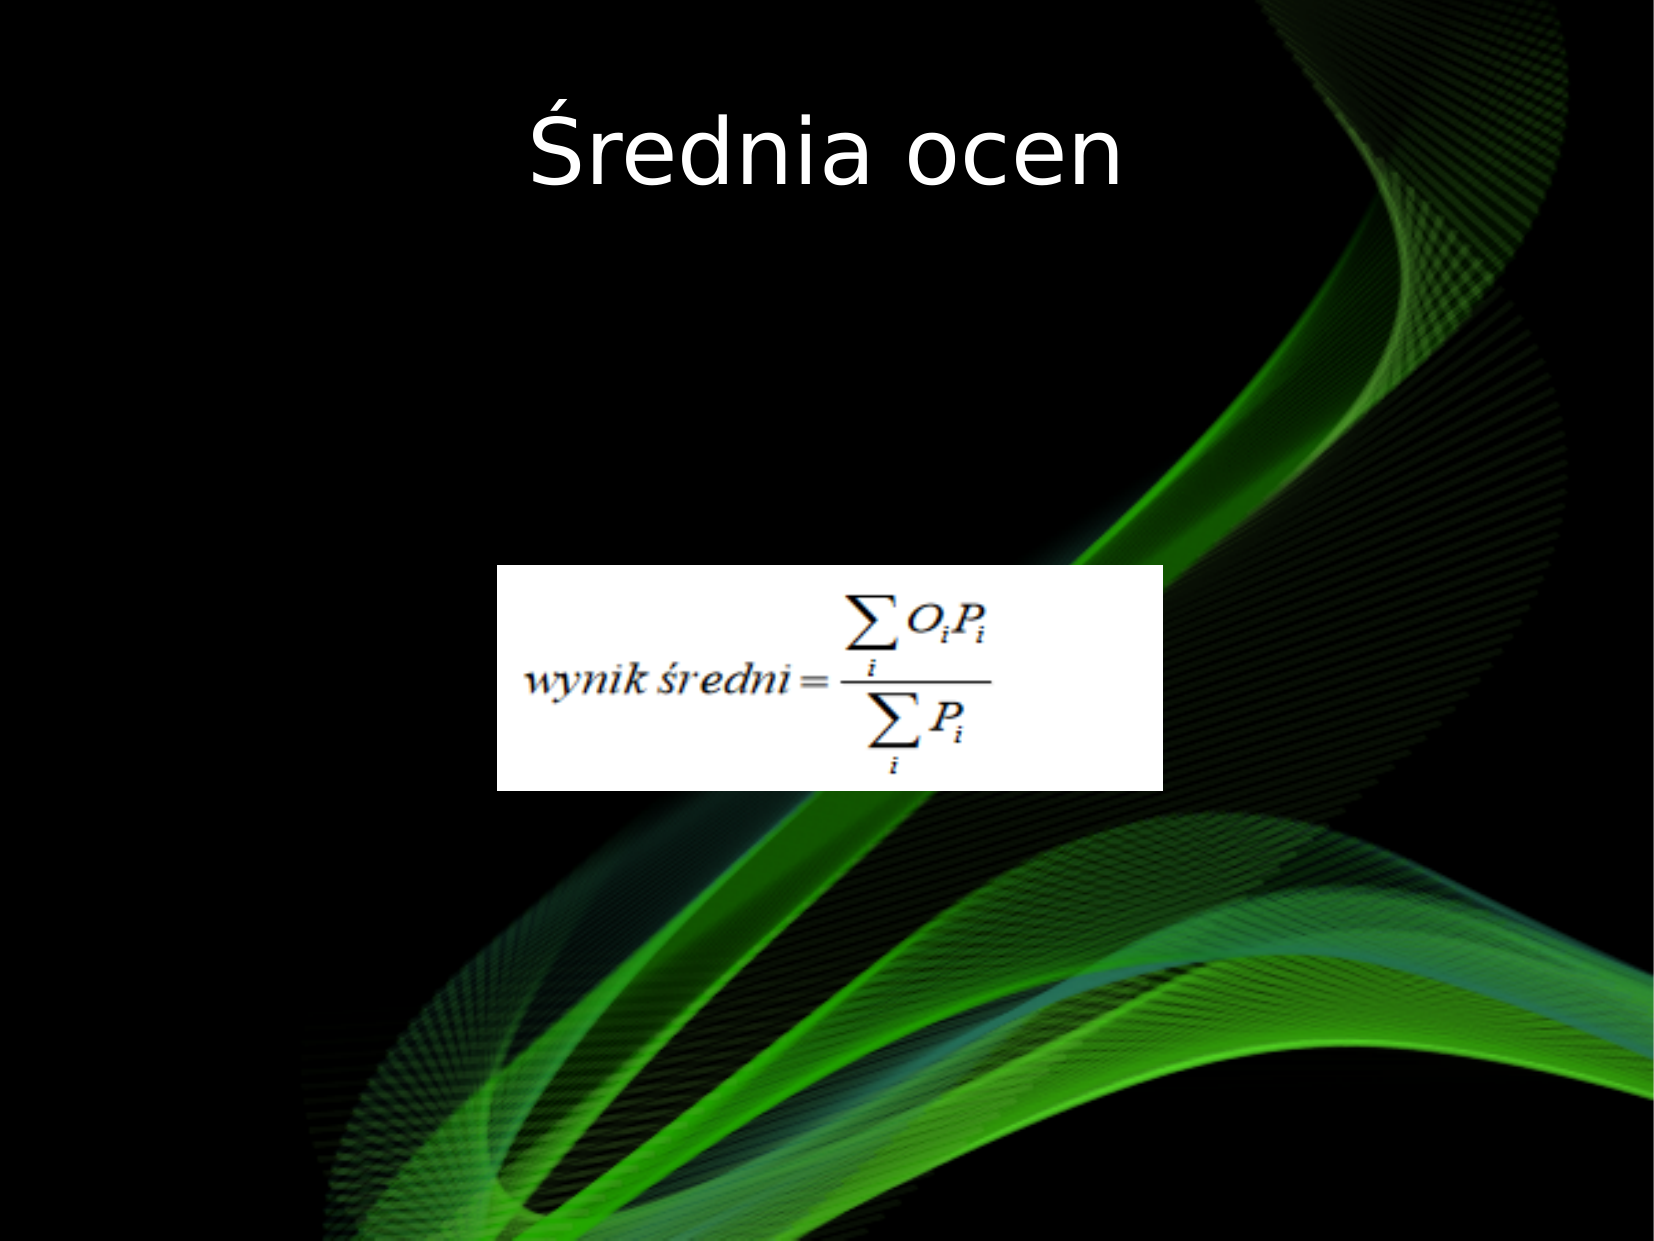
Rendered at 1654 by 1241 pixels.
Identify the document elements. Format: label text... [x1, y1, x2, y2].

picture [0, 0, 1654, 1241]
title Średnia ocen [82, 49, 1571, 257]
